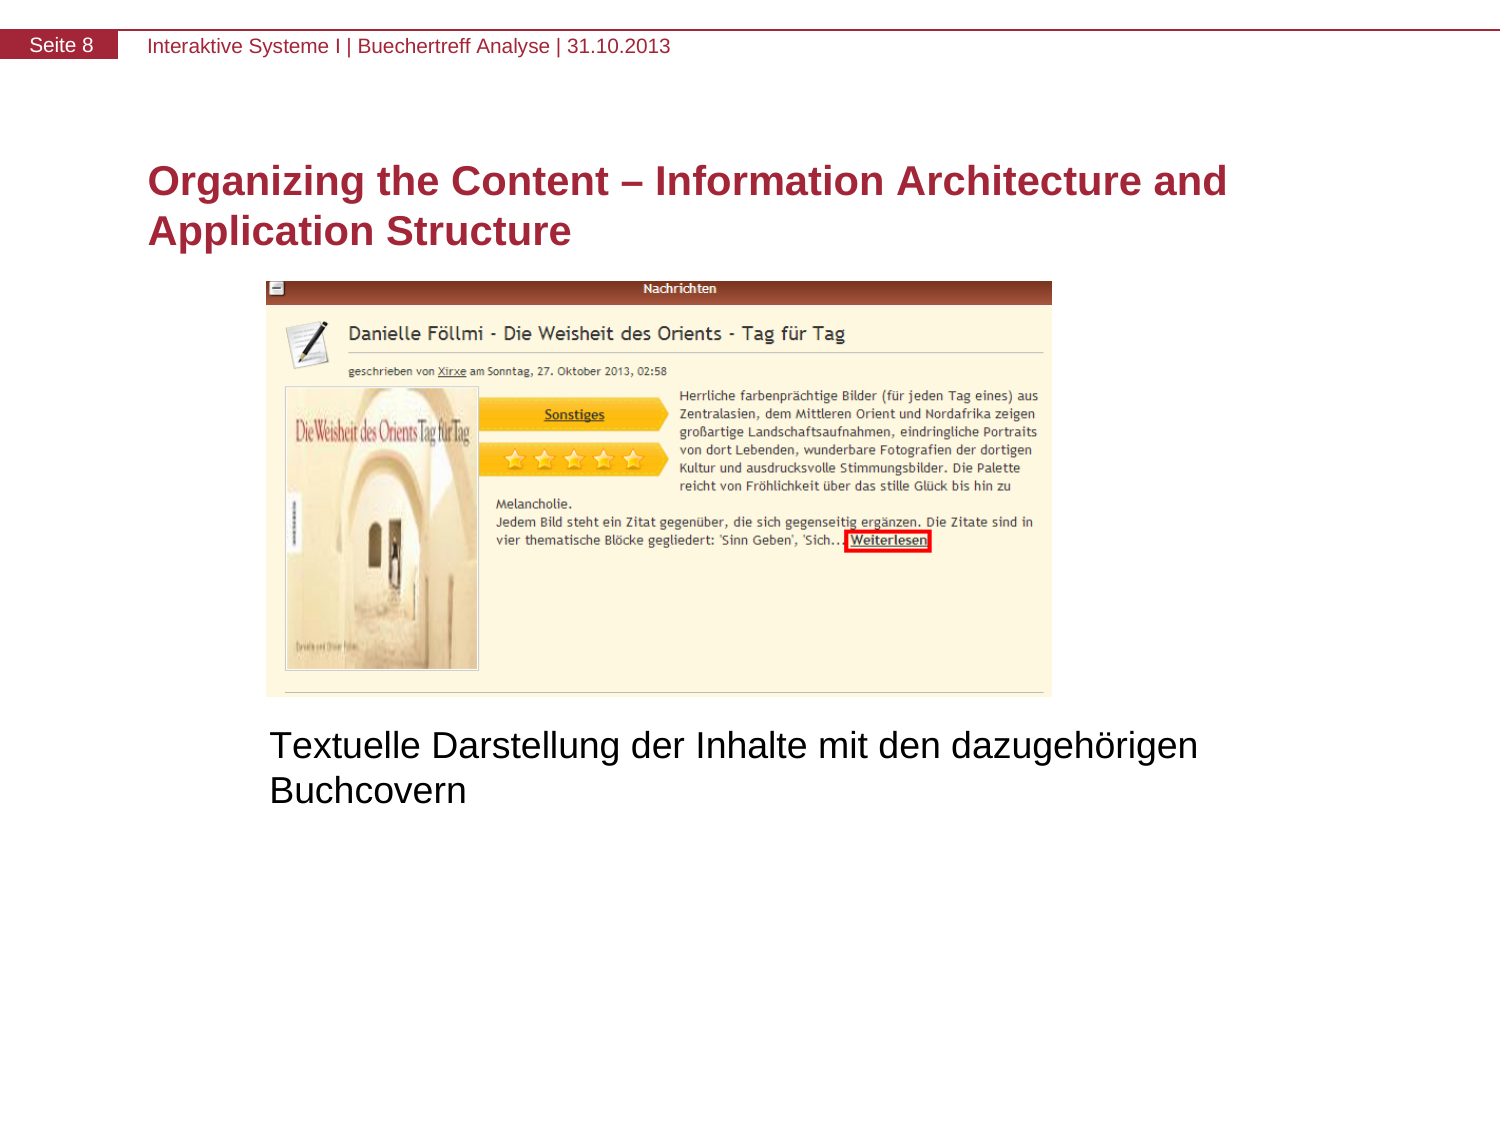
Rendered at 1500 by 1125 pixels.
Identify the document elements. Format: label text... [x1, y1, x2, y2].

picture [266, 281, 1052, 697]
title Organizing the Content – Information Architecture and Application Structure [132, 146, 1413, 262]
list Textuelle Darstellung der Inhalte mit den dazugehörigen Buchcovern [132, 287, 1371, 888]
